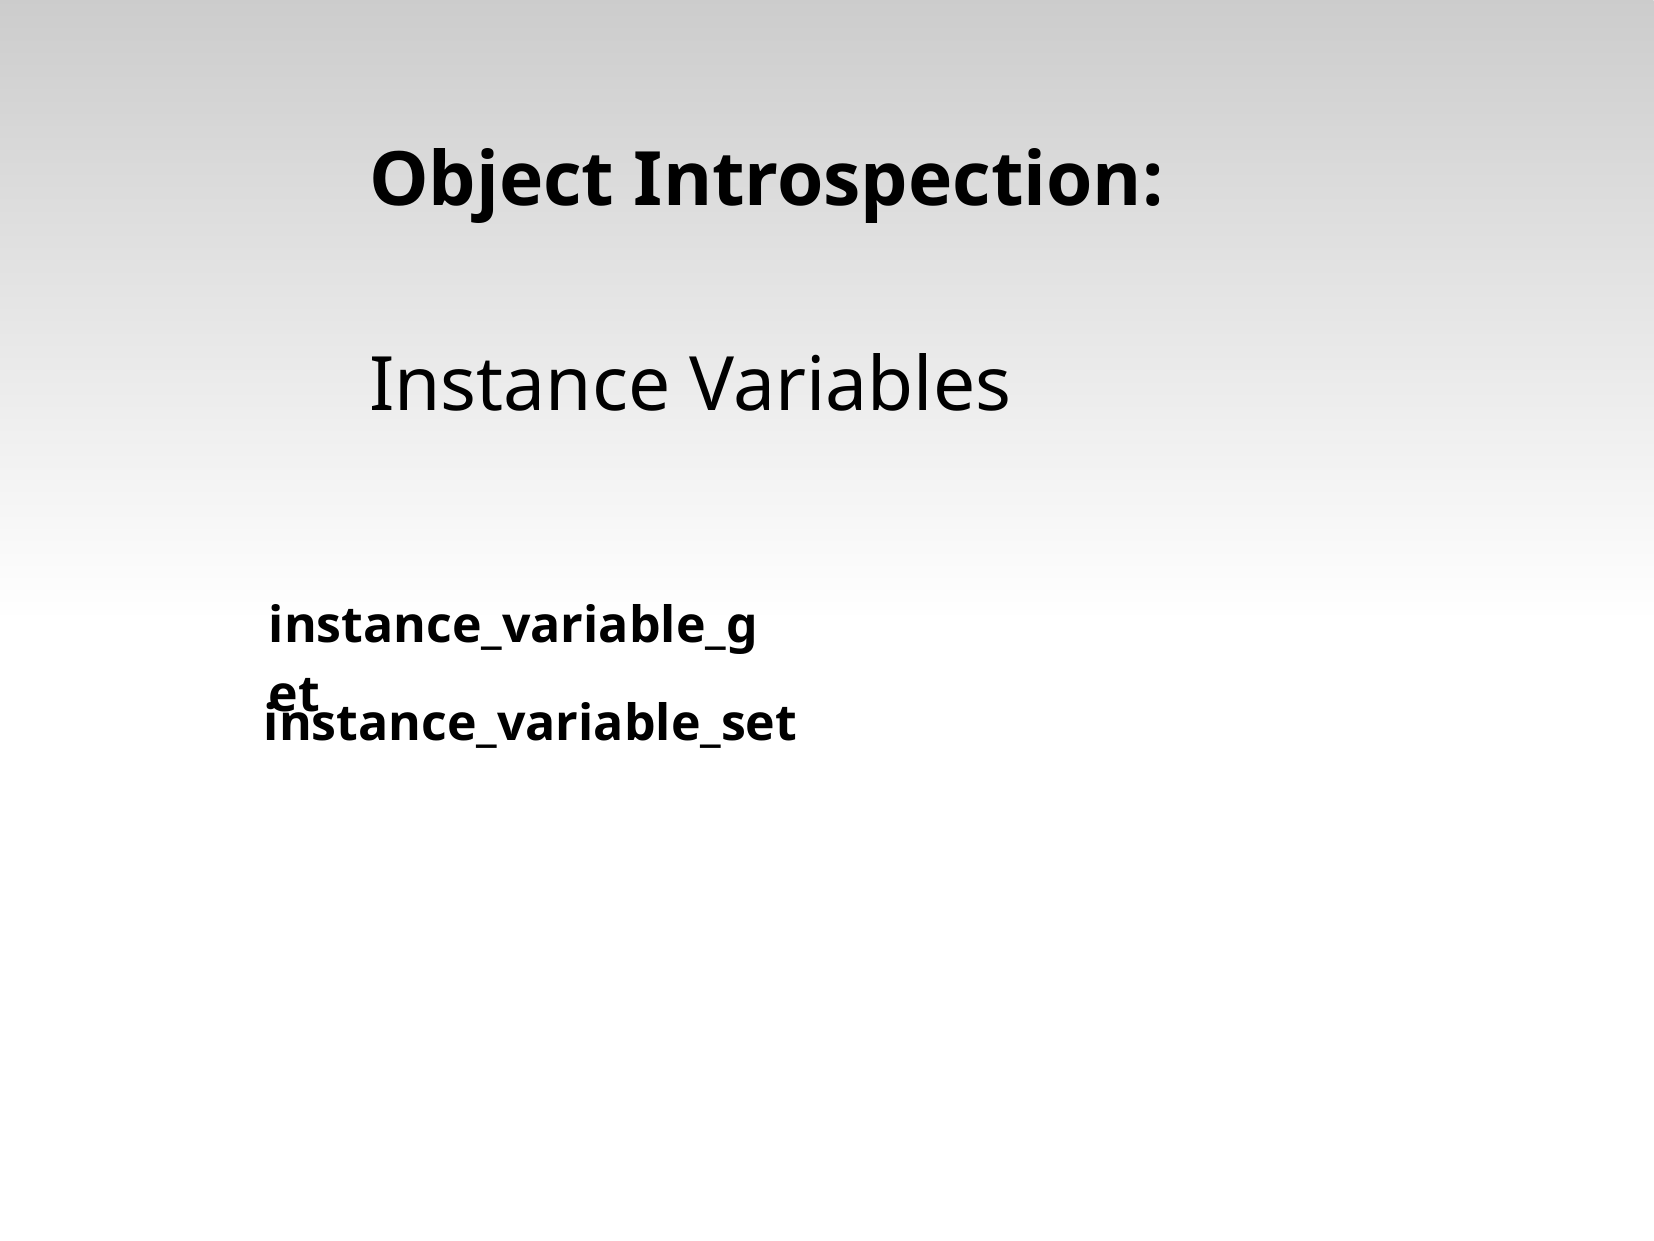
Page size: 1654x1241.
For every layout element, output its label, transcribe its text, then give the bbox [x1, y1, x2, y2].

text_box Object Introspection: Instance Variables [354, 118, 1179, 432]
text_box instance_variable_set [236, 679, 1144, 755]
text_box instance_variable_get [254, 582, 786, 658]
